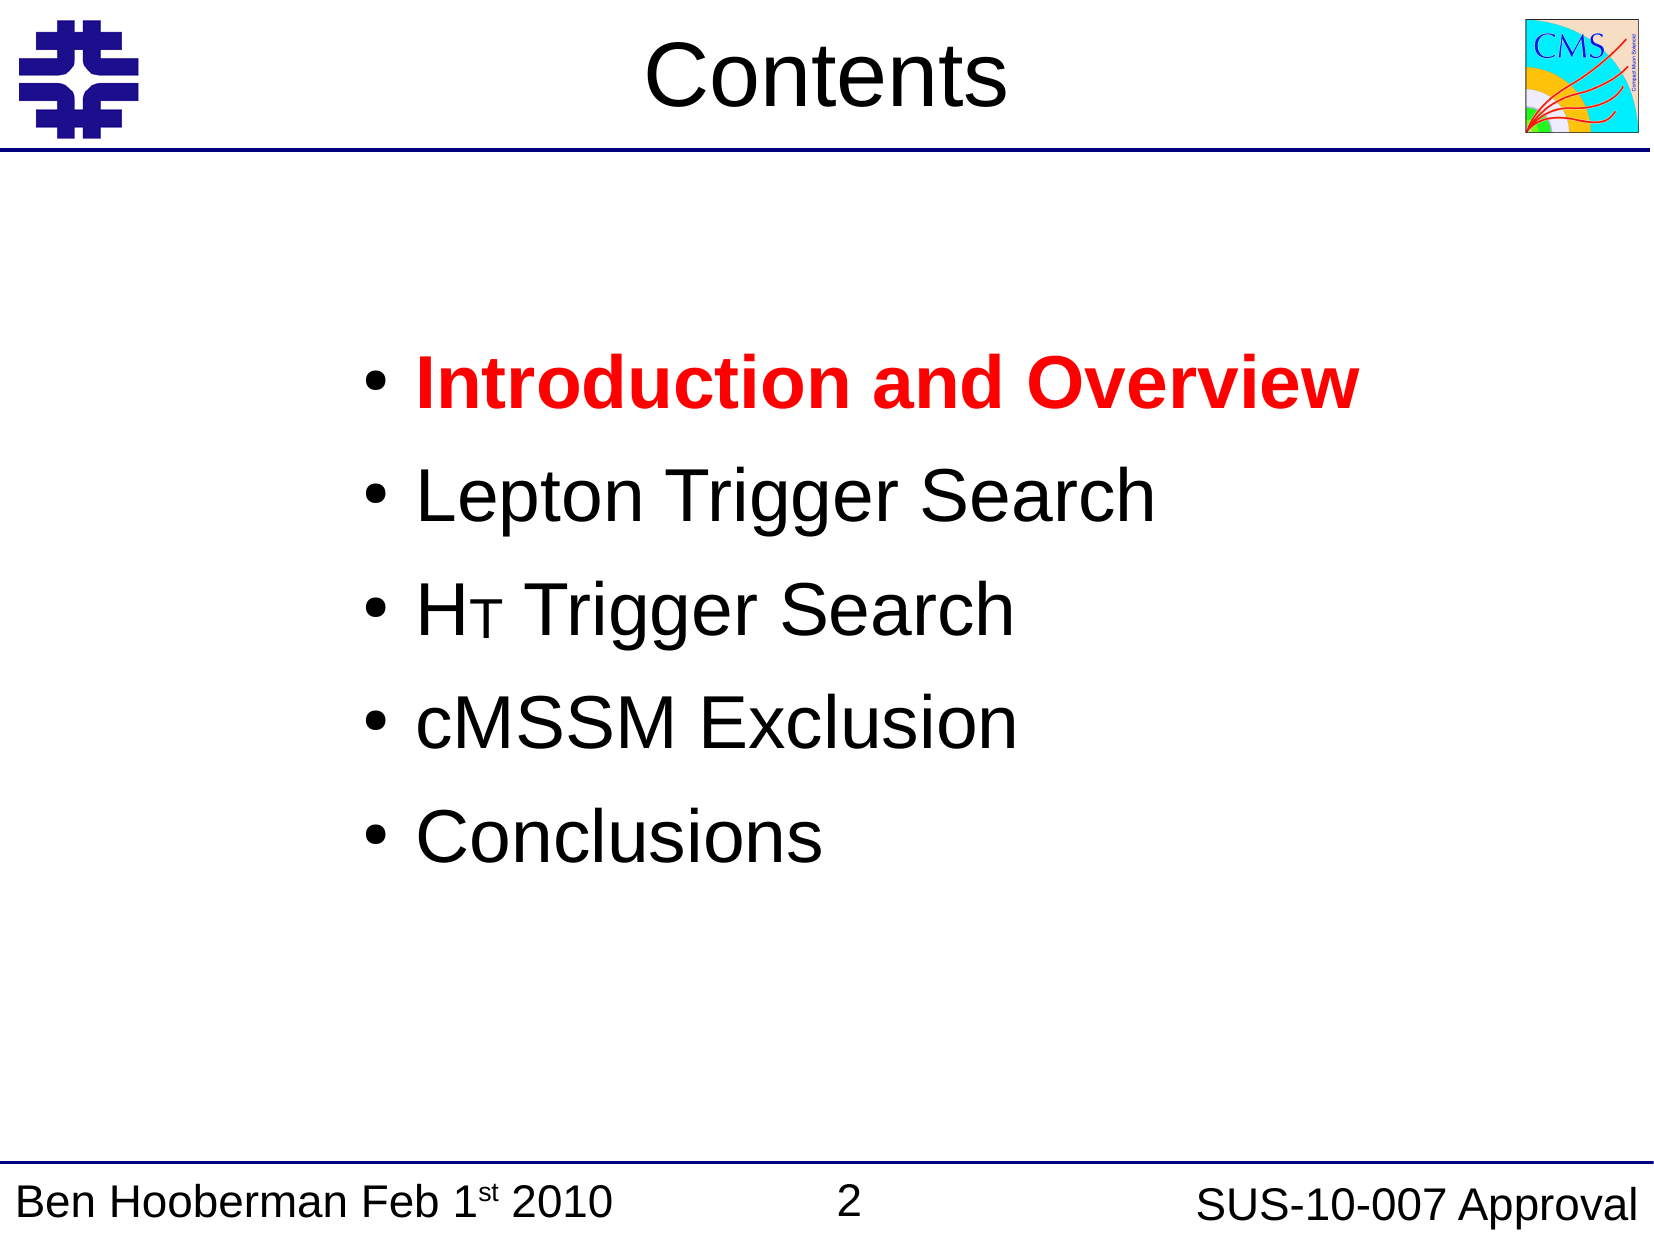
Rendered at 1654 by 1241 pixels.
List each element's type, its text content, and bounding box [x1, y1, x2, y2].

title Contents [0, 0, 1654, 151]
list Introduction and Overview Lepton Trigger Search HT Trigger Search cMSSM Exclusion Conclusions [344, 340, 1405, 928]
